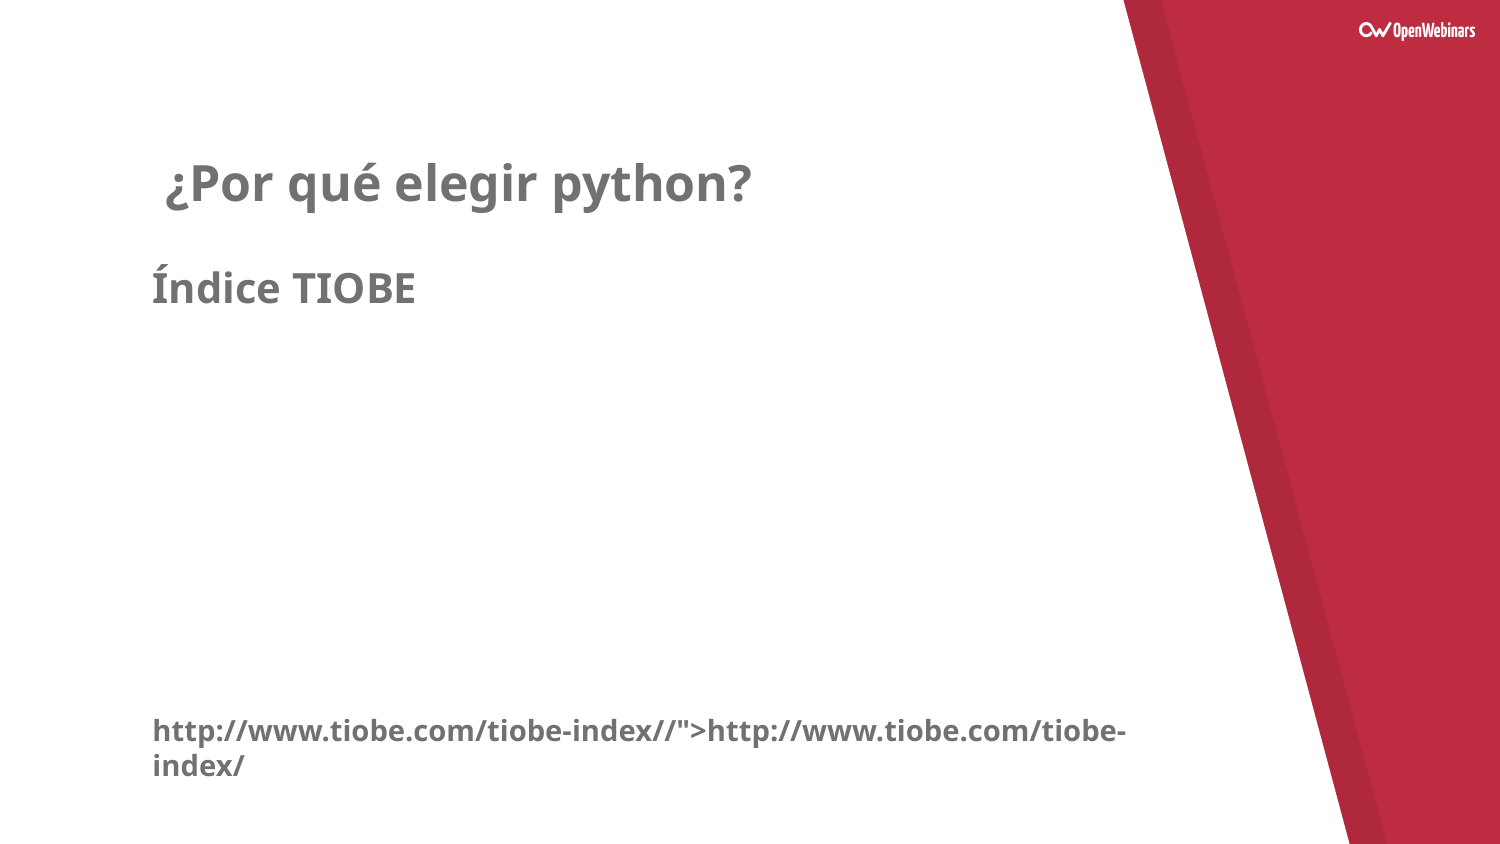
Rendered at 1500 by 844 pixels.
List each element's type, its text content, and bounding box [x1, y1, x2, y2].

list Índice TIOBE http://www.tiobe.com/tiobe-index//">http://www.tiobe.com/tiobe-index/ [137, 246, 1229, 617]
title ¿Por qué elegir python? [137, 146, 1011, 227]
picture [1359, 22, 1475, 41]
